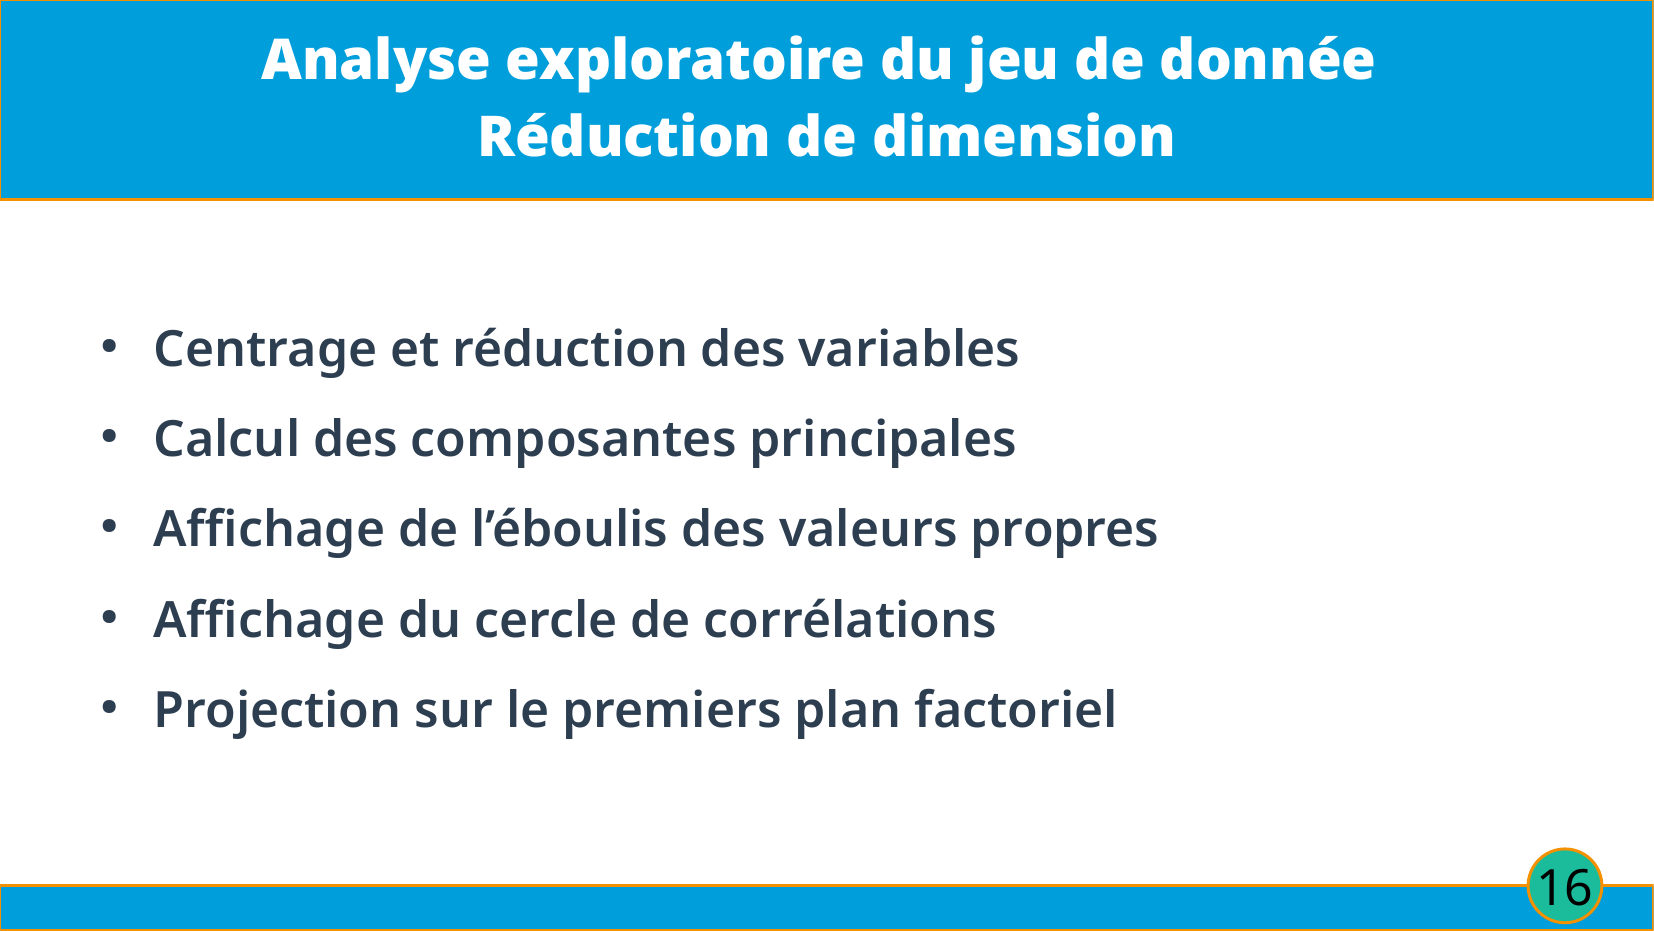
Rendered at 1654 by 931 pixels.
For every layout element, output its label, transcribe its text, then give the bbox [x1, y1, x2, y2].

list Centrage et réduction des variables Calcul des composantes principales Affichage de l’éboulis des valeurs propres Affichage du cercle de corrélations Projection sur le premiers plan factoriel [82, 257, 1571, 798]
title Analyse exploratoire du jeu de donnée Réduction de dimension [59, 37, 1595, 155]
